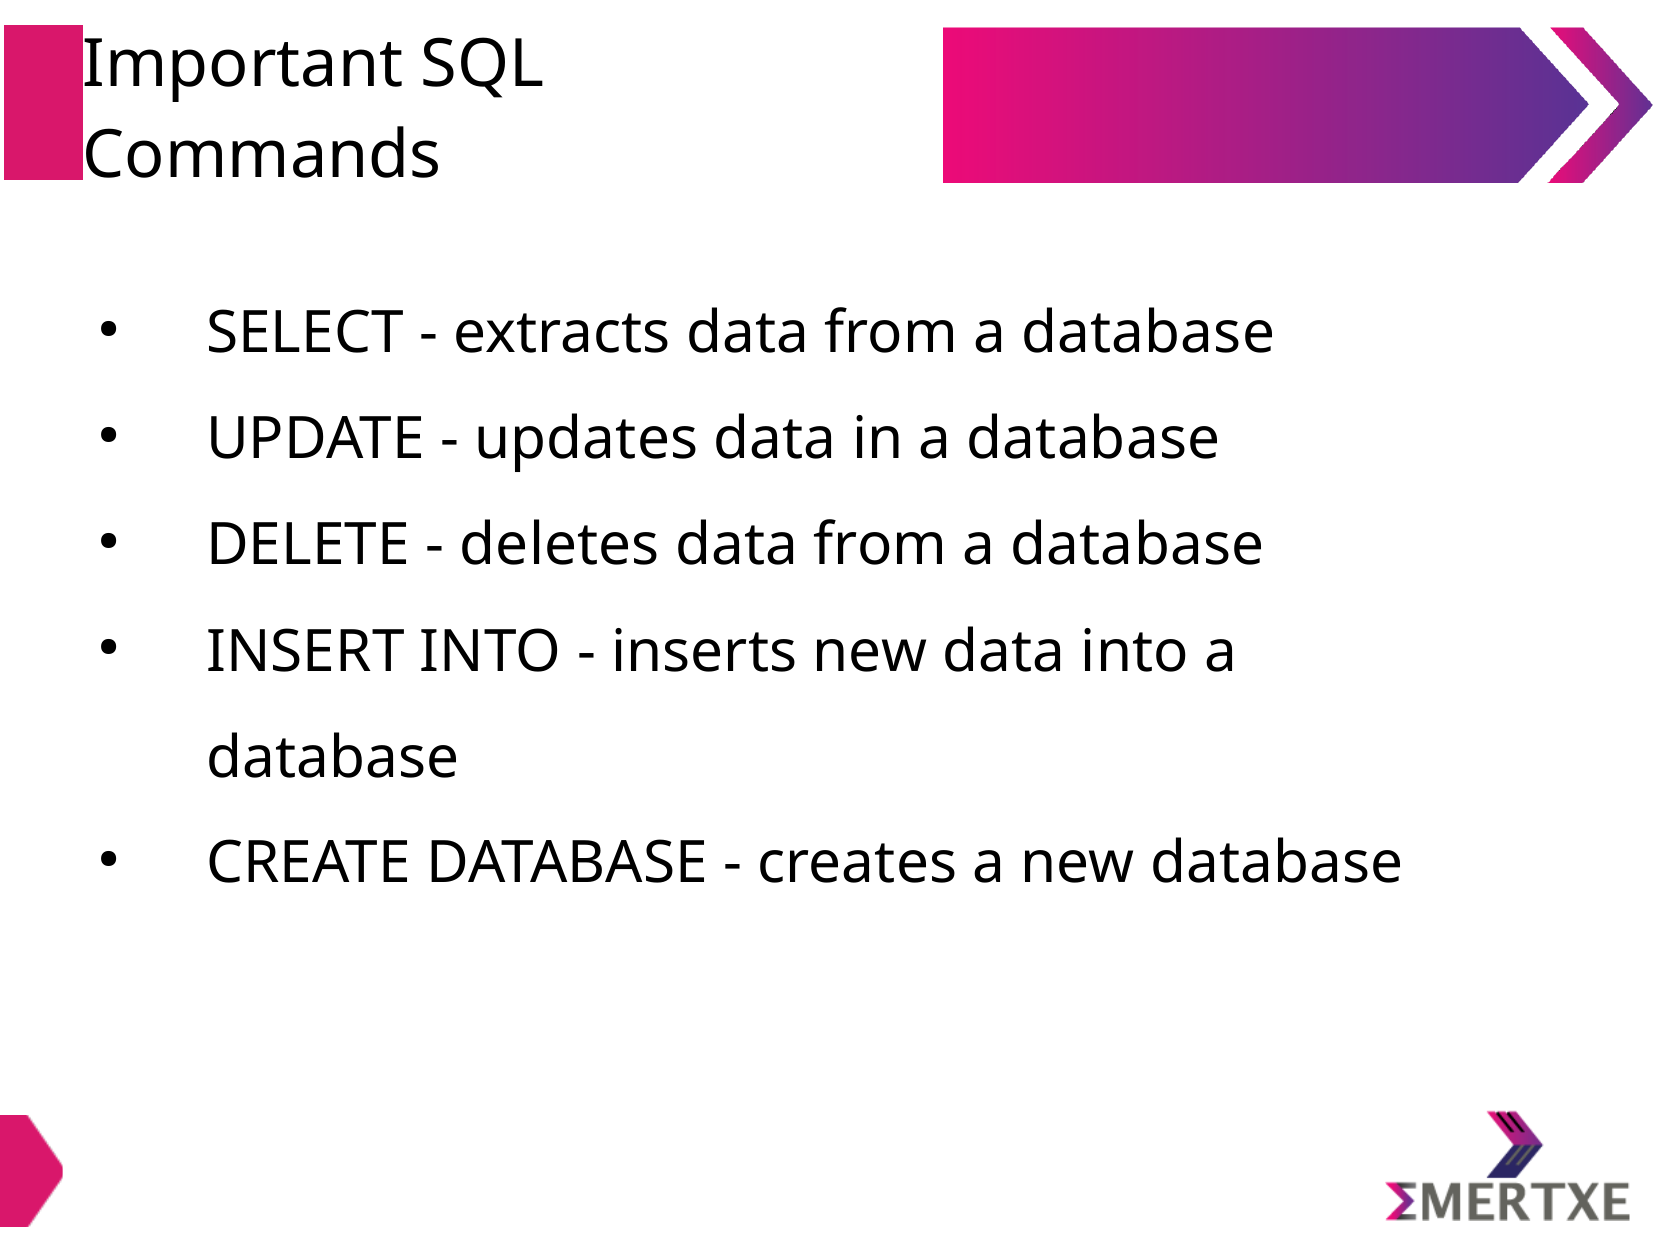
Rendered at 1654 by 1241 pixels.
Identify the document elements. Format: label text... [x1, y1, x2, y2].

list SELECT - extracts data from a database UPDATE - updates data in a database DELETE - deletes data from a database INSERT INTO - inserts new data into a database CREATE DATABASE - creates a new database [82, 290, 1571, 1010]
picture [1385, 1107, 1631, 1221]
picture [1571, 27, 1653, 183]
title Important SQL Commands [82, 2, 1571, 210]
